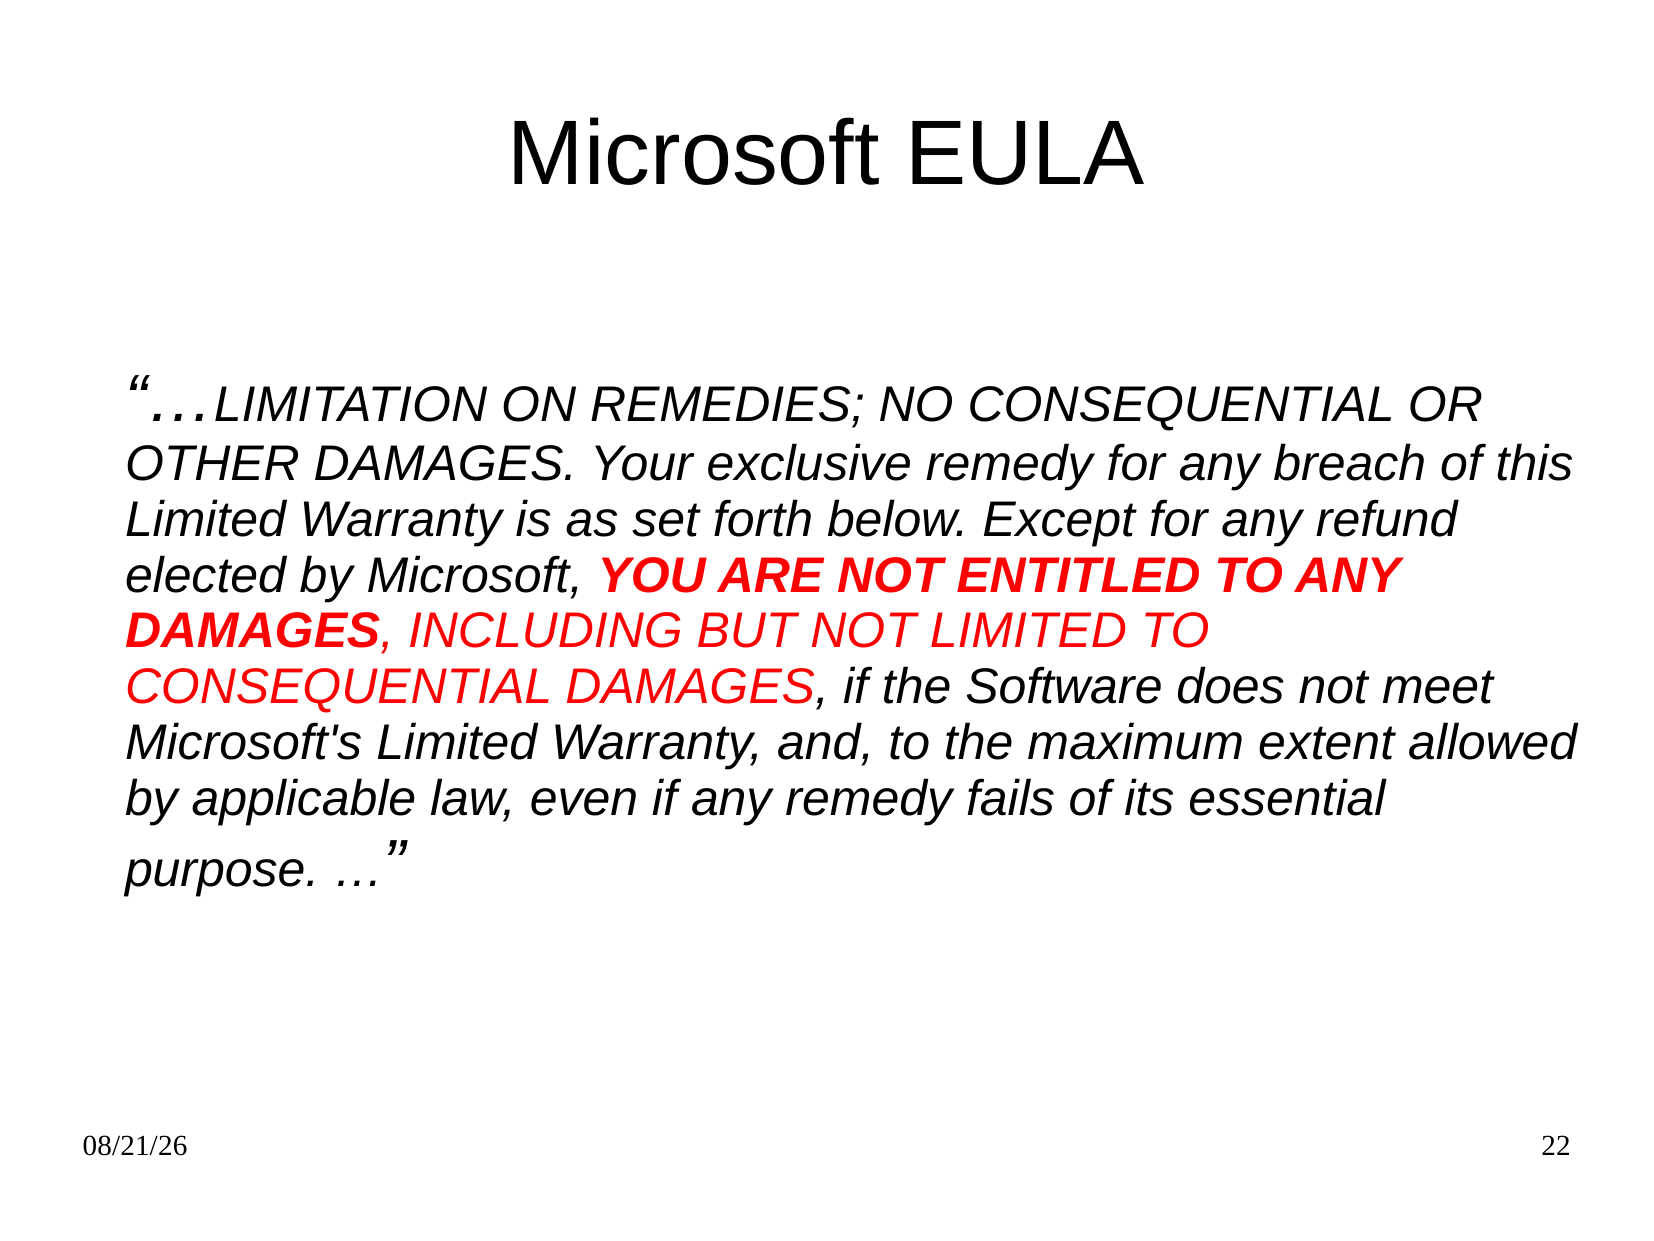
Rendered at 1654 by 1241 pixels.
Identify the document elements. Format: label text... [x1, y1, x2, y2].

text_box “…LIMITATION ON REMEDIES; NO CONSEQUENTIAL OR OTHER DAMAGES. Your exclusive remedy for any breach of this Limited Warranty is as set forth below. Except for any refund elected by Microsoft, YOU ARE NOT ENTITLED TO ANY DAMAGES, INCLUDING BUT NOT LIMITED TO CONSEQUENTIAL DAMAGES, if the Software does not meet Microsoft's Limited Warranty, and, to the maximum extent allowed by applicable law, even if any remedy fails of its essential purpose. …” [110, 353, 1599, 909]
title Microsoft EULA [82, 49, 1571, 257]
